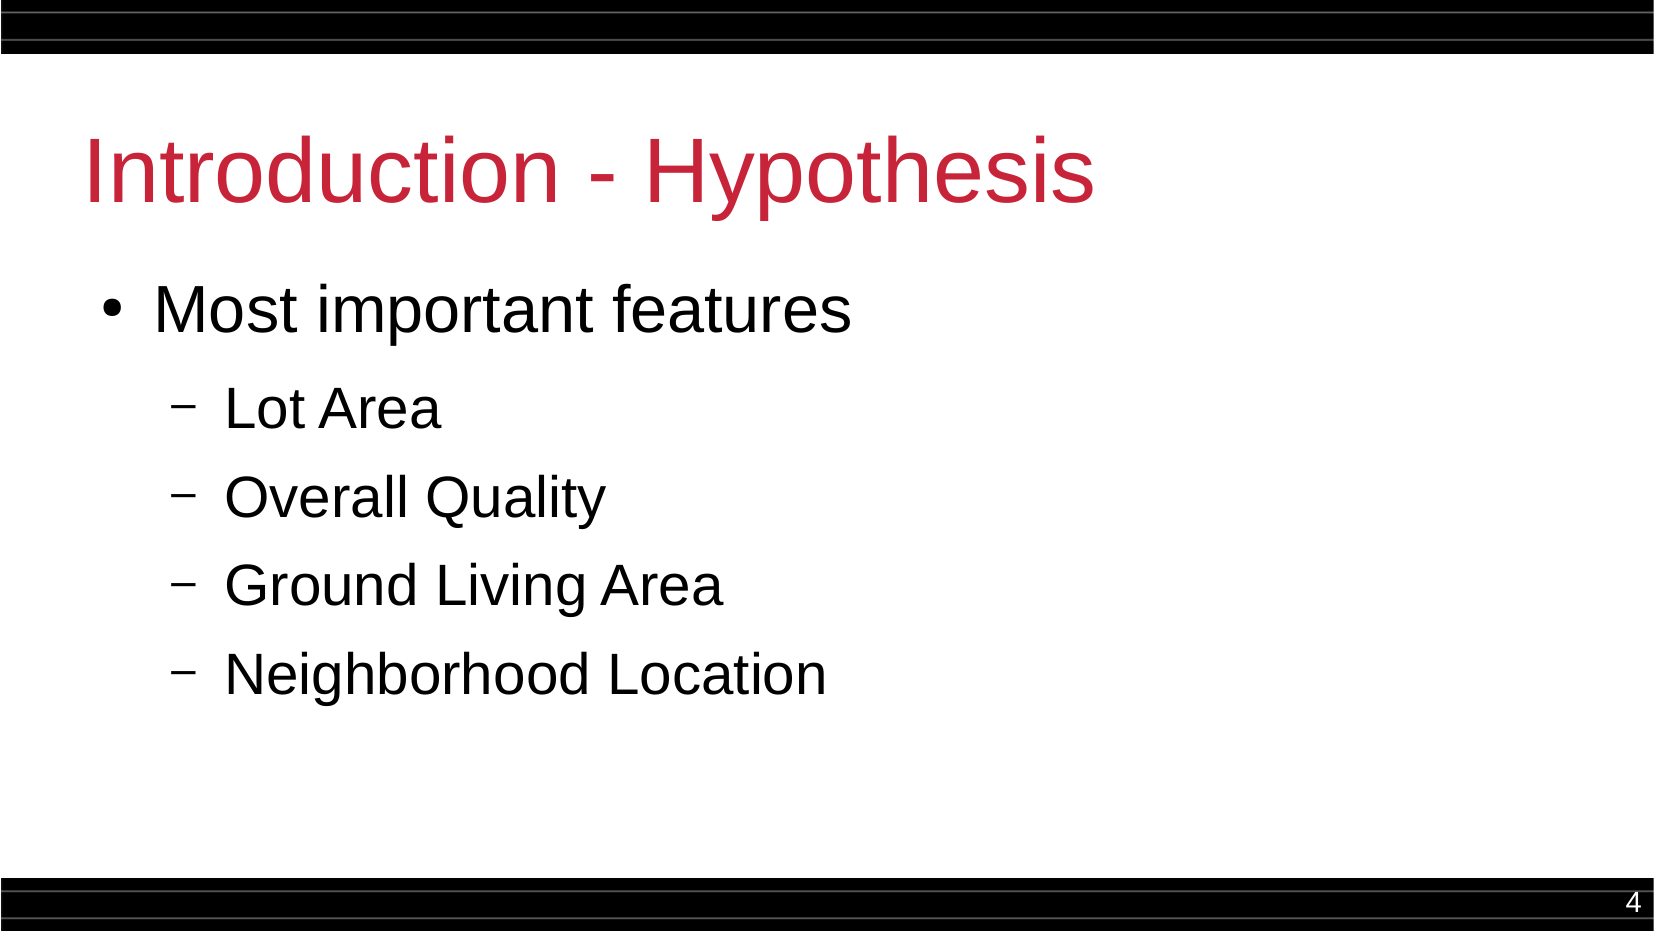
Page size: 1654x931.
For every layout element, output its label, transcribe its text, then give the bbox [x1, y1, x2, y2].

picture [1, 878, 1654, 931]
list Most important features Lot Area Overall Quality Ground Living Area Neighborhood Location [82, 271, 1571, 851]
title Introduction - Hypothesis [82, 92, 1571, 249]
picture [1, 0, 1654, 54]
